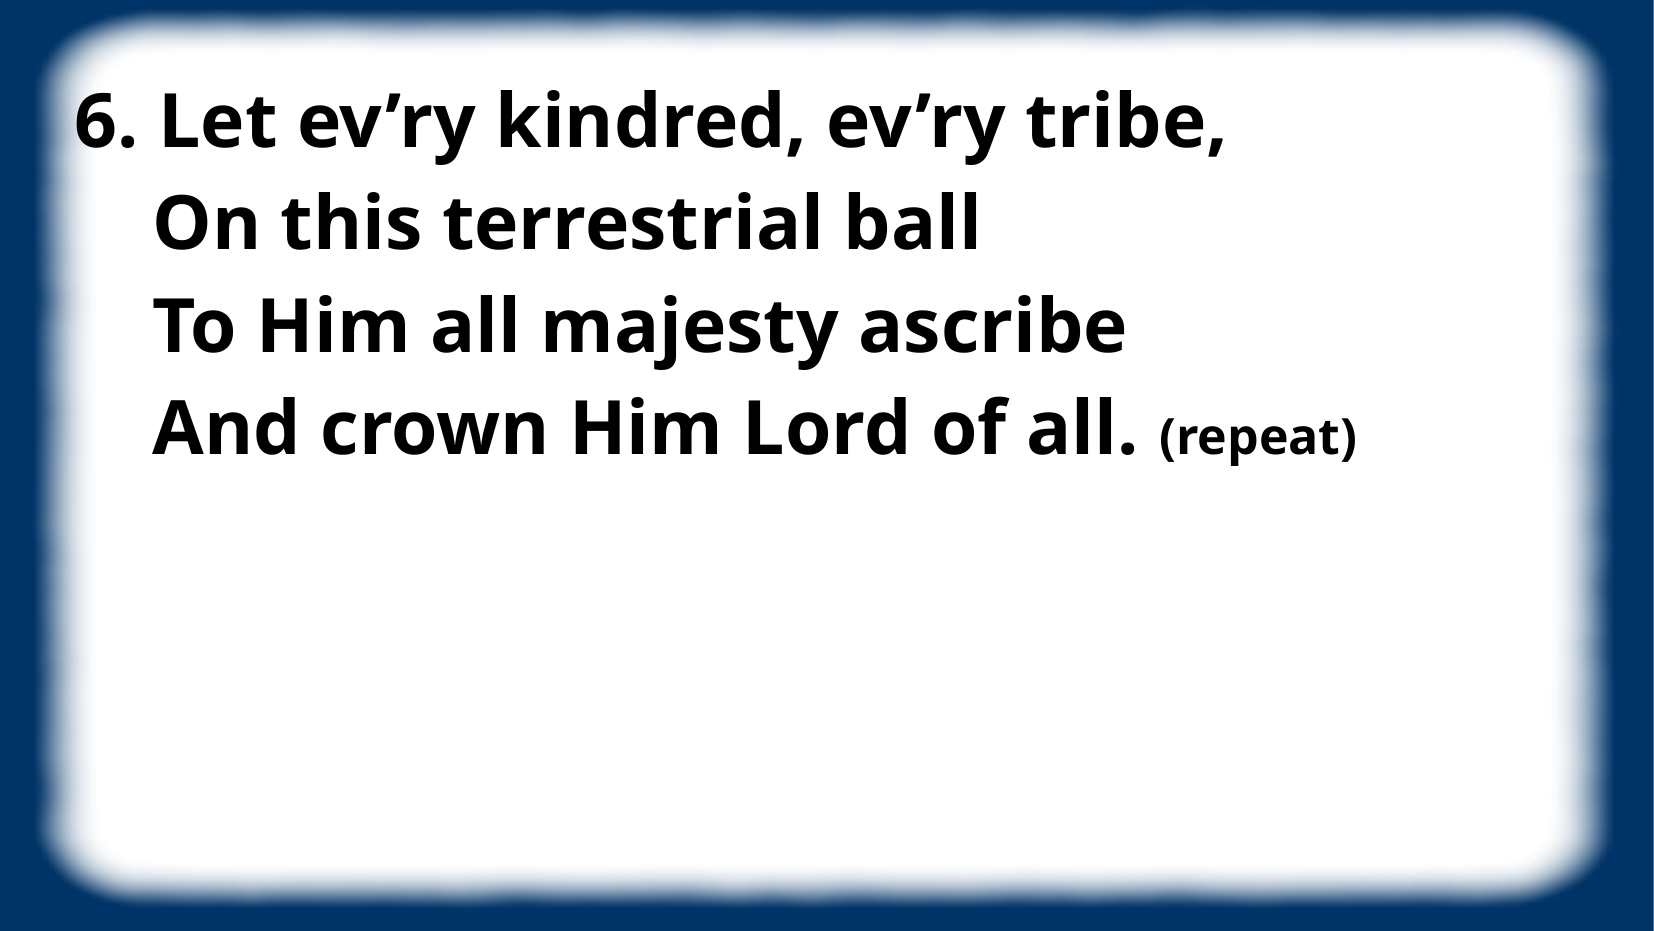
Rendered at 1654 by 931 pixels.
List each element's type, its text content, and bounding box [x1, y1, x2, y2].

picture [0, 0, 1654, 931]
text_box 6. Let ev’ry kindred, ev’ry tribe, On this terrestrial ball To Him all majesty ascribe And crown Him Lord of all. (repeat) [60, 60, 1591, 475]
